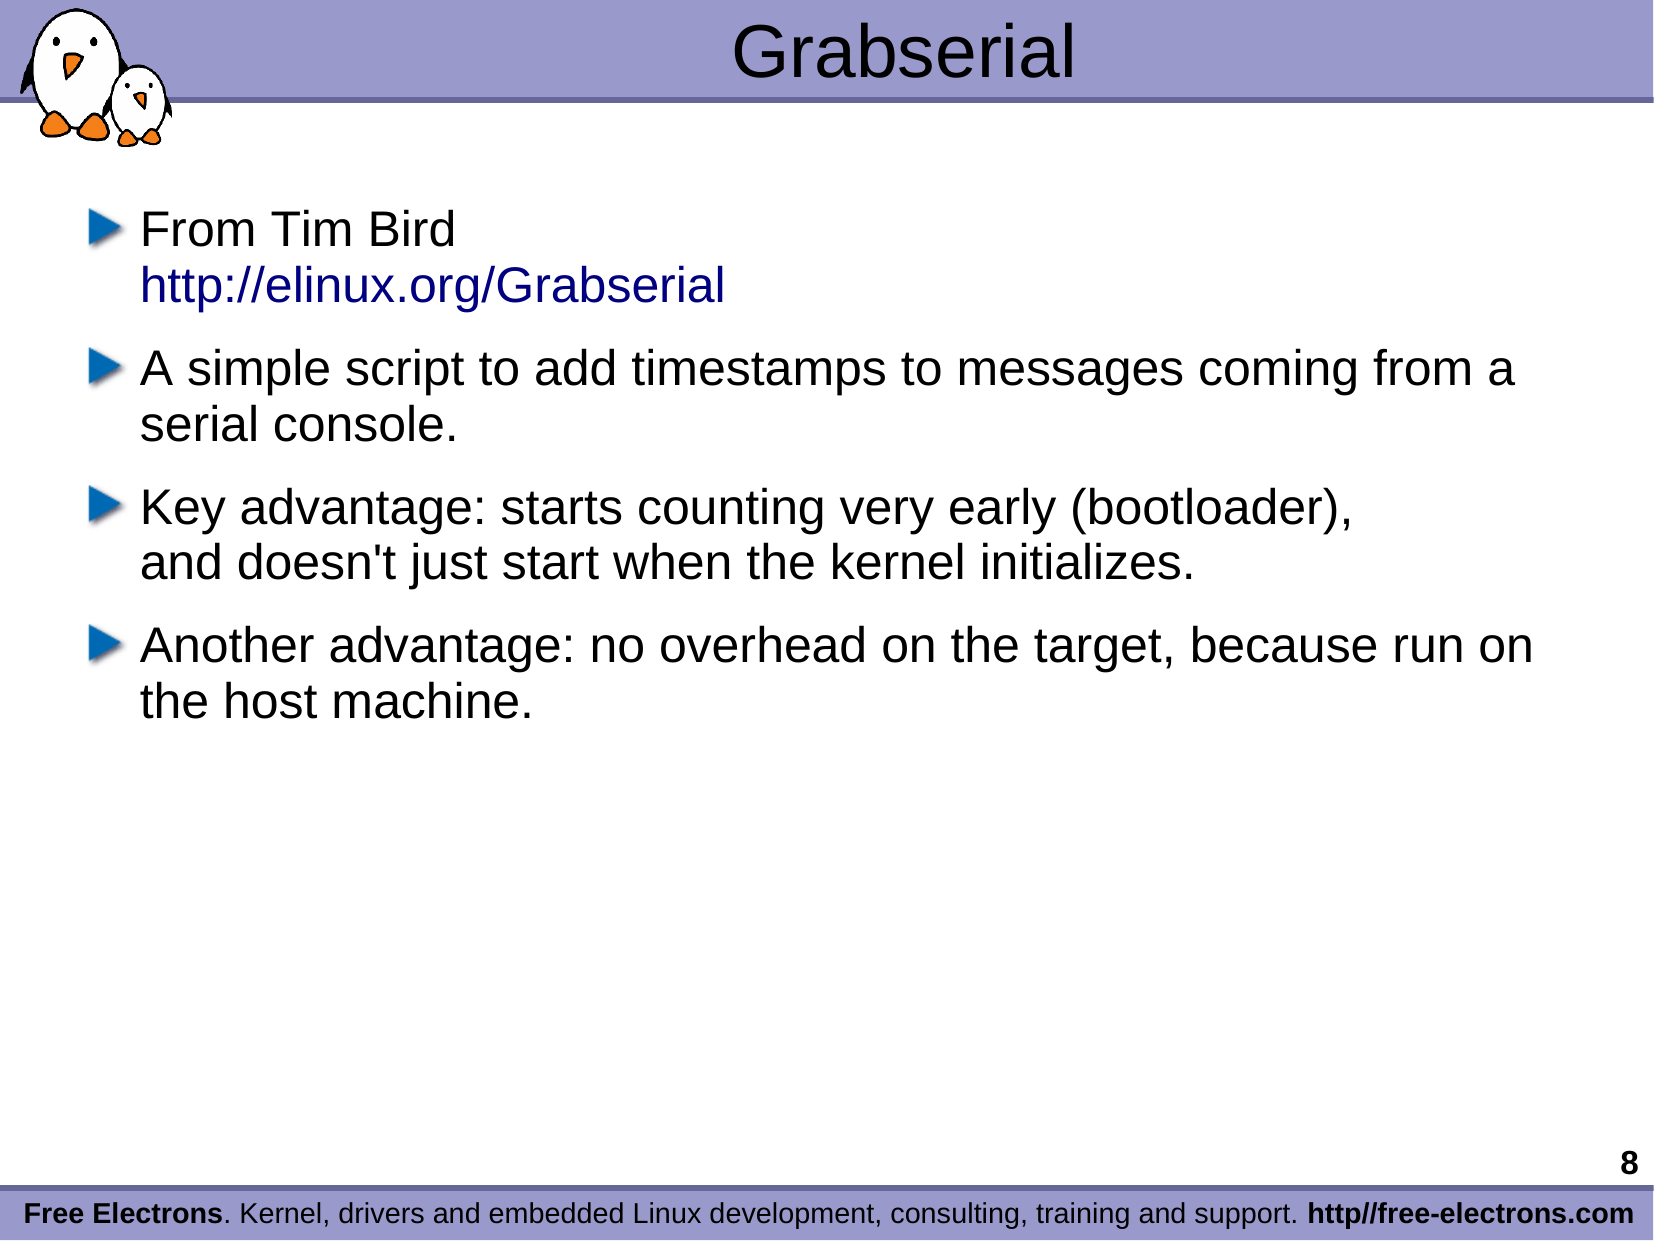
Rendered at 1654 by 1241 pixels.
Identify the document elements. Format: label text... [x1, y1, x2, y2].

list From Tim Bird http://elinux.org/Grabserial A simple script to add timestamps to messages coming from a serial console. Key advantage: starts counting very early (bootloader), and doesn't just start when the kernel initializes. Another advantage: no overhead on the target, because run on the host machine. [68, 201, 1592, 1118]
title Grabserial [178, 4, 1631, 98]
picture [20, 8, 172, 147]
